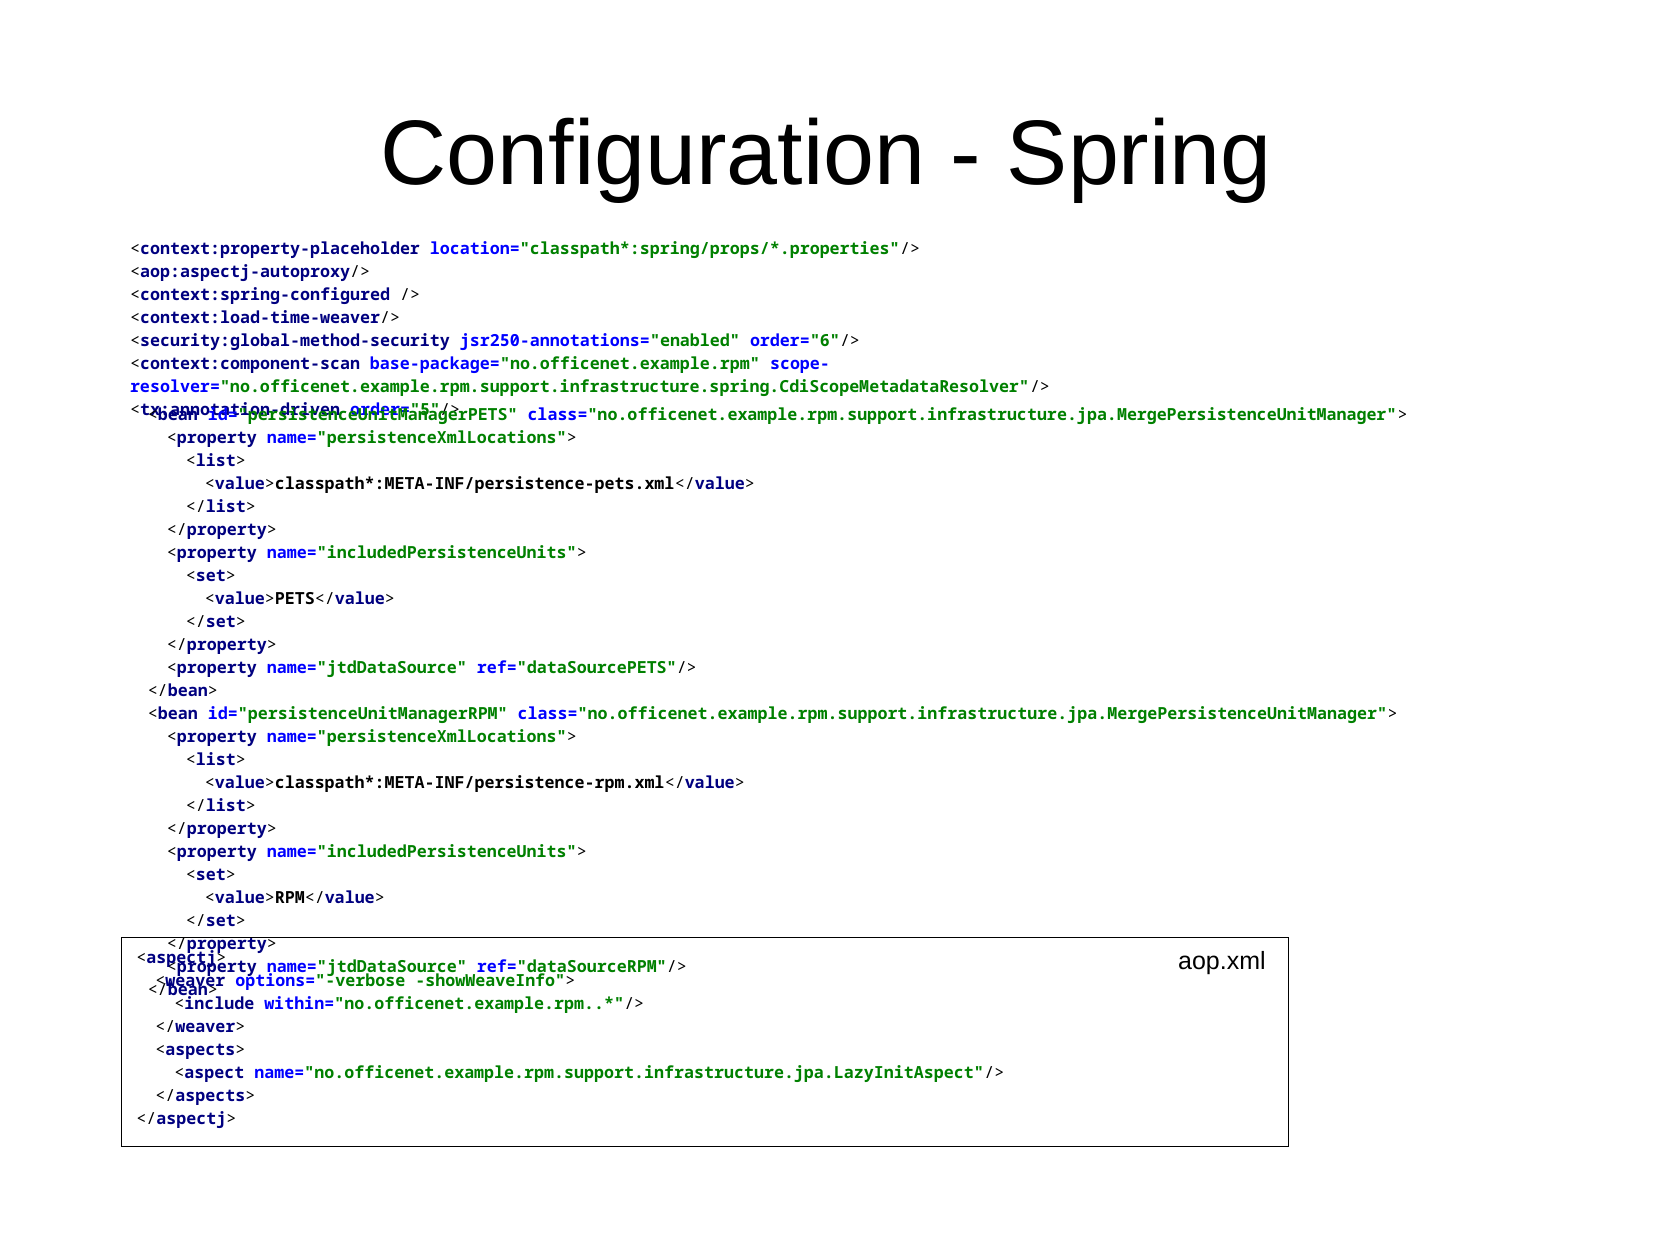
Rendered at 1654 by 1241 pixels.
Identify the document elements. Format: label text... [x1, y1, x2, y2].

text_box <aspectj> <weaver options="-verbose -showWeaveInfo"> <include within="no.officenet.example.rpm..*"/> </weaver> <aspects> <aspect name="no.officenet.example.rpm.support.infrastructure.jpa.LazyInitAspect"/> </aspects> </aspectj> [121, 937, 1289, 1147]
text_box aop.xml [1163, 938, 1281, 982]
text_box <bean id="persistenceUnitManagerPETS" class="no.officenet.example.rpm.support.infrastructure.jpa.MergePersistenceUnitManager"> <property name="persistenceXmlLocations"> <list> <value>classpath*:META-INF/persistence-pets.xml</value> </list> </property> <property name="includedPersistenceUnits"> <set> <value>PETS</value> </set> </property> <property name="jtdDataSource" ref="dataSourcePETS"/> </bean> <bean id="persistenceUnitManagerRPM" class="no.officenet.example.rpm.support.infrastructure.jpa.MergePersistenceUnitManager"> <property name="persistenceXmlLocations"> <list> <value>classpath*:META-INF/persistence-rpm.xml</value> </list> </property> <property name="includedPersistenceUnits"> <set> <value>RPM</value> </set> </property> <property name="jtdDataSource" ref="dataSourceRPM"/> </bean> [133, 394, 1441, 917]
title Configuration - Spring [82, 49, 1571, 257]
text_box <context:property-placeholder location="classpath*:spring/props/*.properties"/> <aop:aspectj-autoproxy/> <context:spring-configured /> <context:load-time-weaver/> <security:global-method-security jsr250-annotations="enabled" order="6"/> <context:component-scan base-package="no.officenet.example.rpm" scope-resolver="no.officenet.example.rpm.support.infrastructure.spring.CdiScopeMetadataResolver"/> <tx:annotation-driven order="5"/> [115, 229, 1296, 439]
